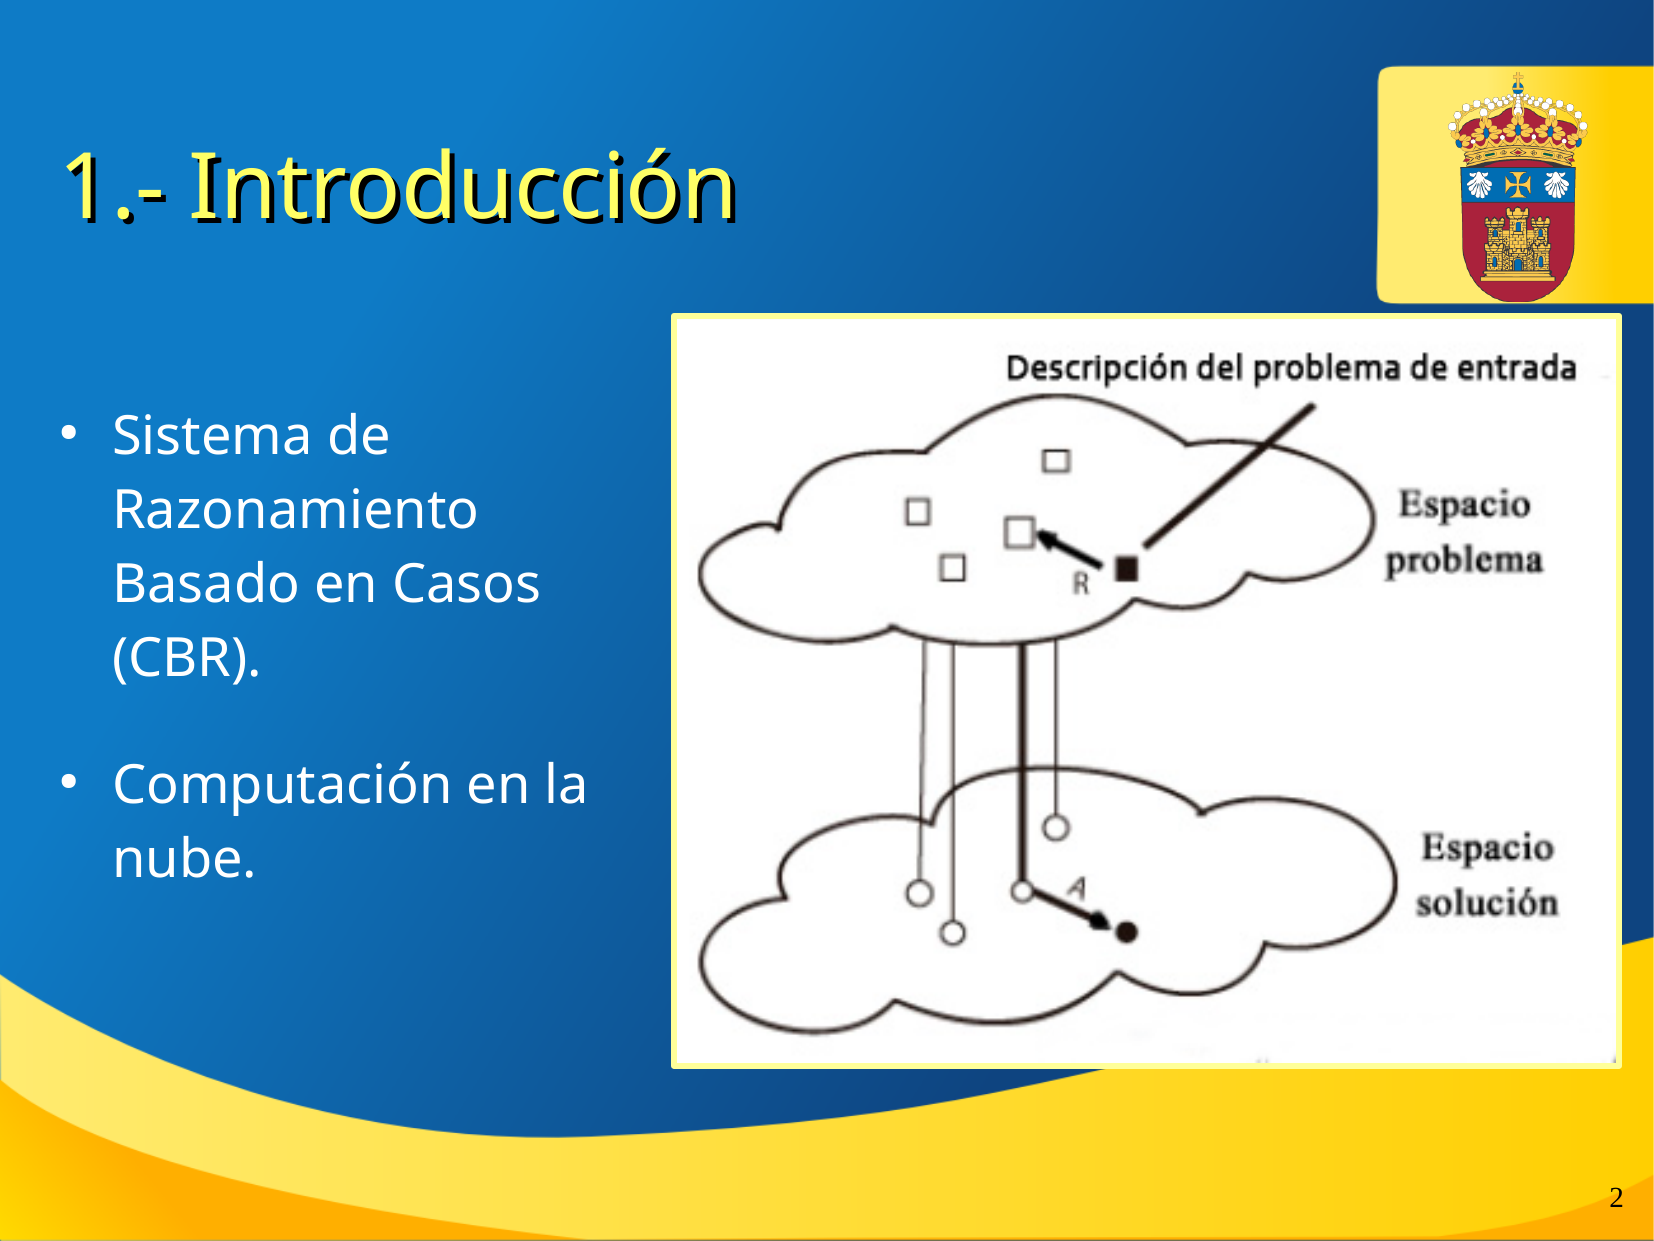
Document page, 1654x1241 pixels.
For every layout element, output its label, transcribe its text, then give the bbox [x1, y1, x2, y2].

list Sistema de Razonamiento Basado en Casos (CBR). Computación en la nube. [41, 396, 621, 1034]
picture [0, 0, 1654, 1241]
title 1.- Introducción [59, 70, 1335, 296]
